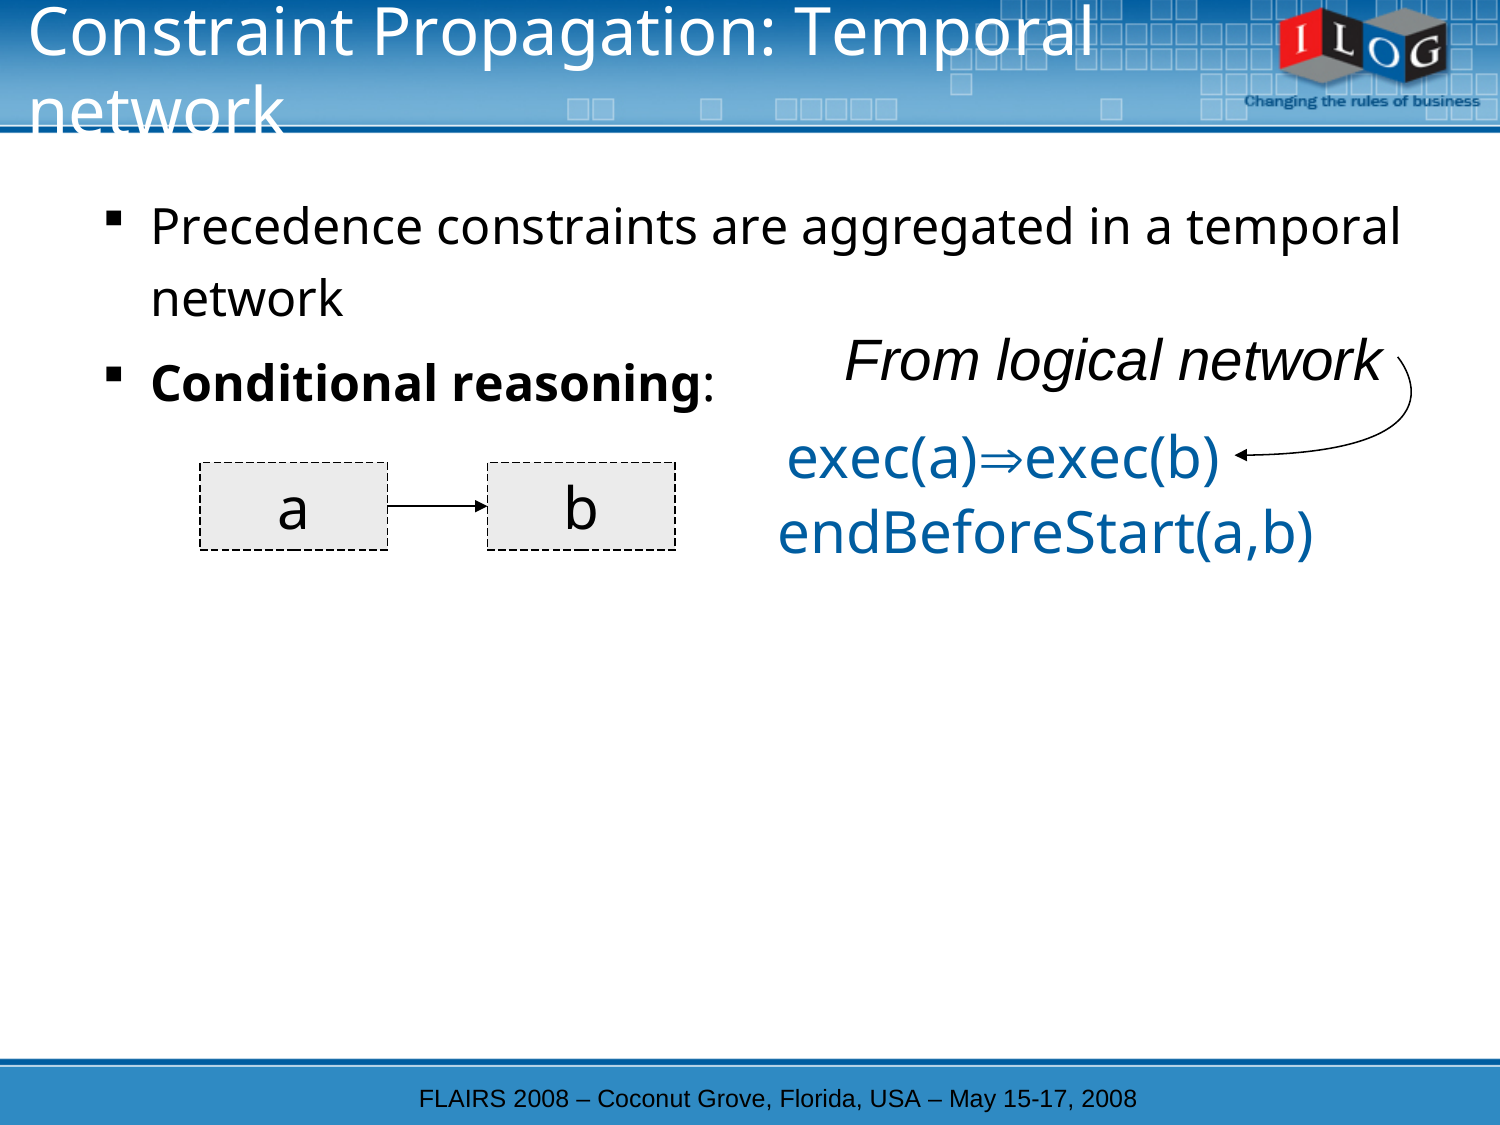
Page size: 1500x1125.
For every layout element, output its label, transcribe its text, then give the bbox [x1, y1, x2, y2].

text_box endBeforeStart(a,b) [762, 487, 1329, 573]
text_box b [487, 462, 675, 550]
text_box a [199, 462, 388, 550]
text_box exec(a)exec(b) [771, 412, 1235, 498]
text_box From logical network [829, 314, 1399, 401]
picture [0, 0, 1500, 1125]
title Constraint Propagation: Temporal network [12, 0, 1300, 144]
list Precedence constraints are aggregated in a temporal network Conditional reasoning: [87, 174, 1463, 1000]
